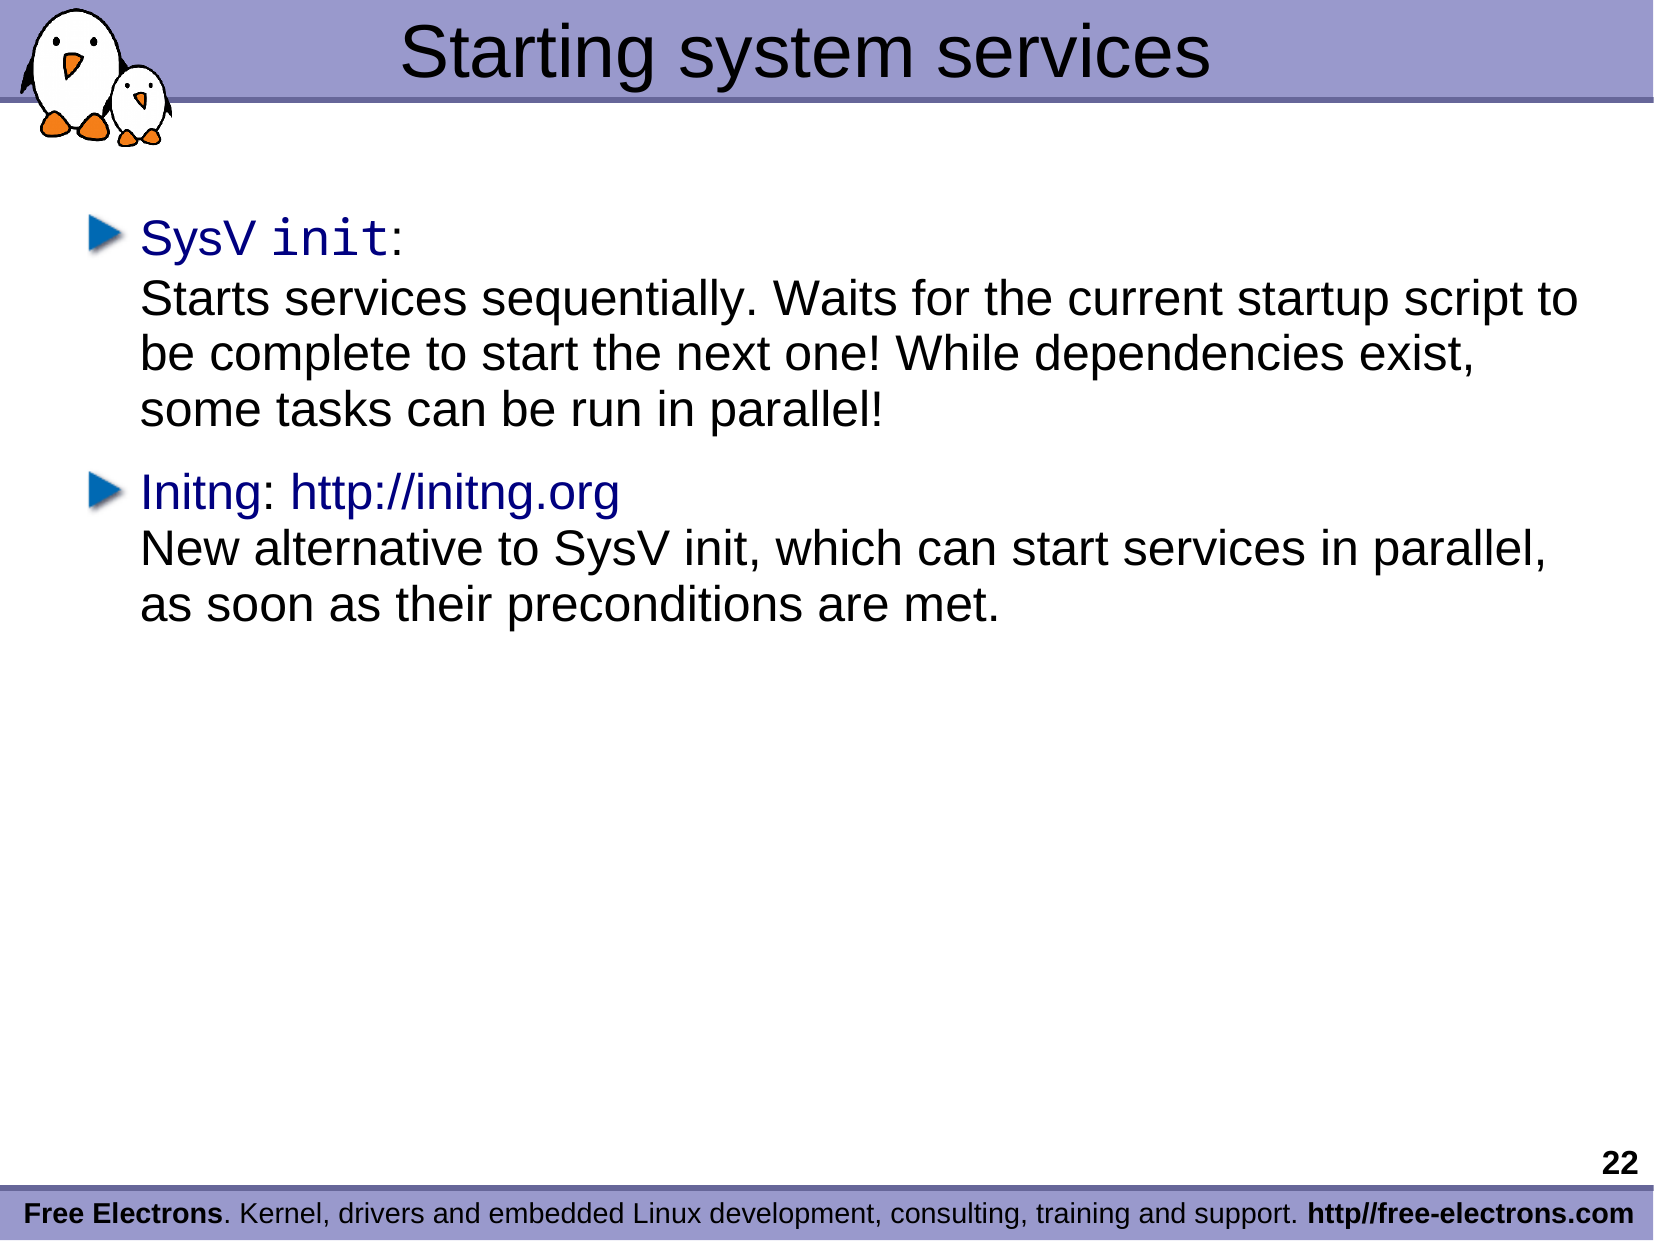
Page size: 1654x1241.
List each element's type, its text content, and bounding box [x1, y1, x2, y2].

picture [20, 8, 172, 147]
title Starting system services [60, 0, 1551, 103]
list SysV init: Starts services sequentially. Waits for the current startup script to be complete to start the next one! While dependencies exist, some tasks can be run in parallel! Initng: http://initng.org New alternative to SysV init, which can start services in parallel, as soon as their preconditions are met. [68, 201, 1592, 1118]
